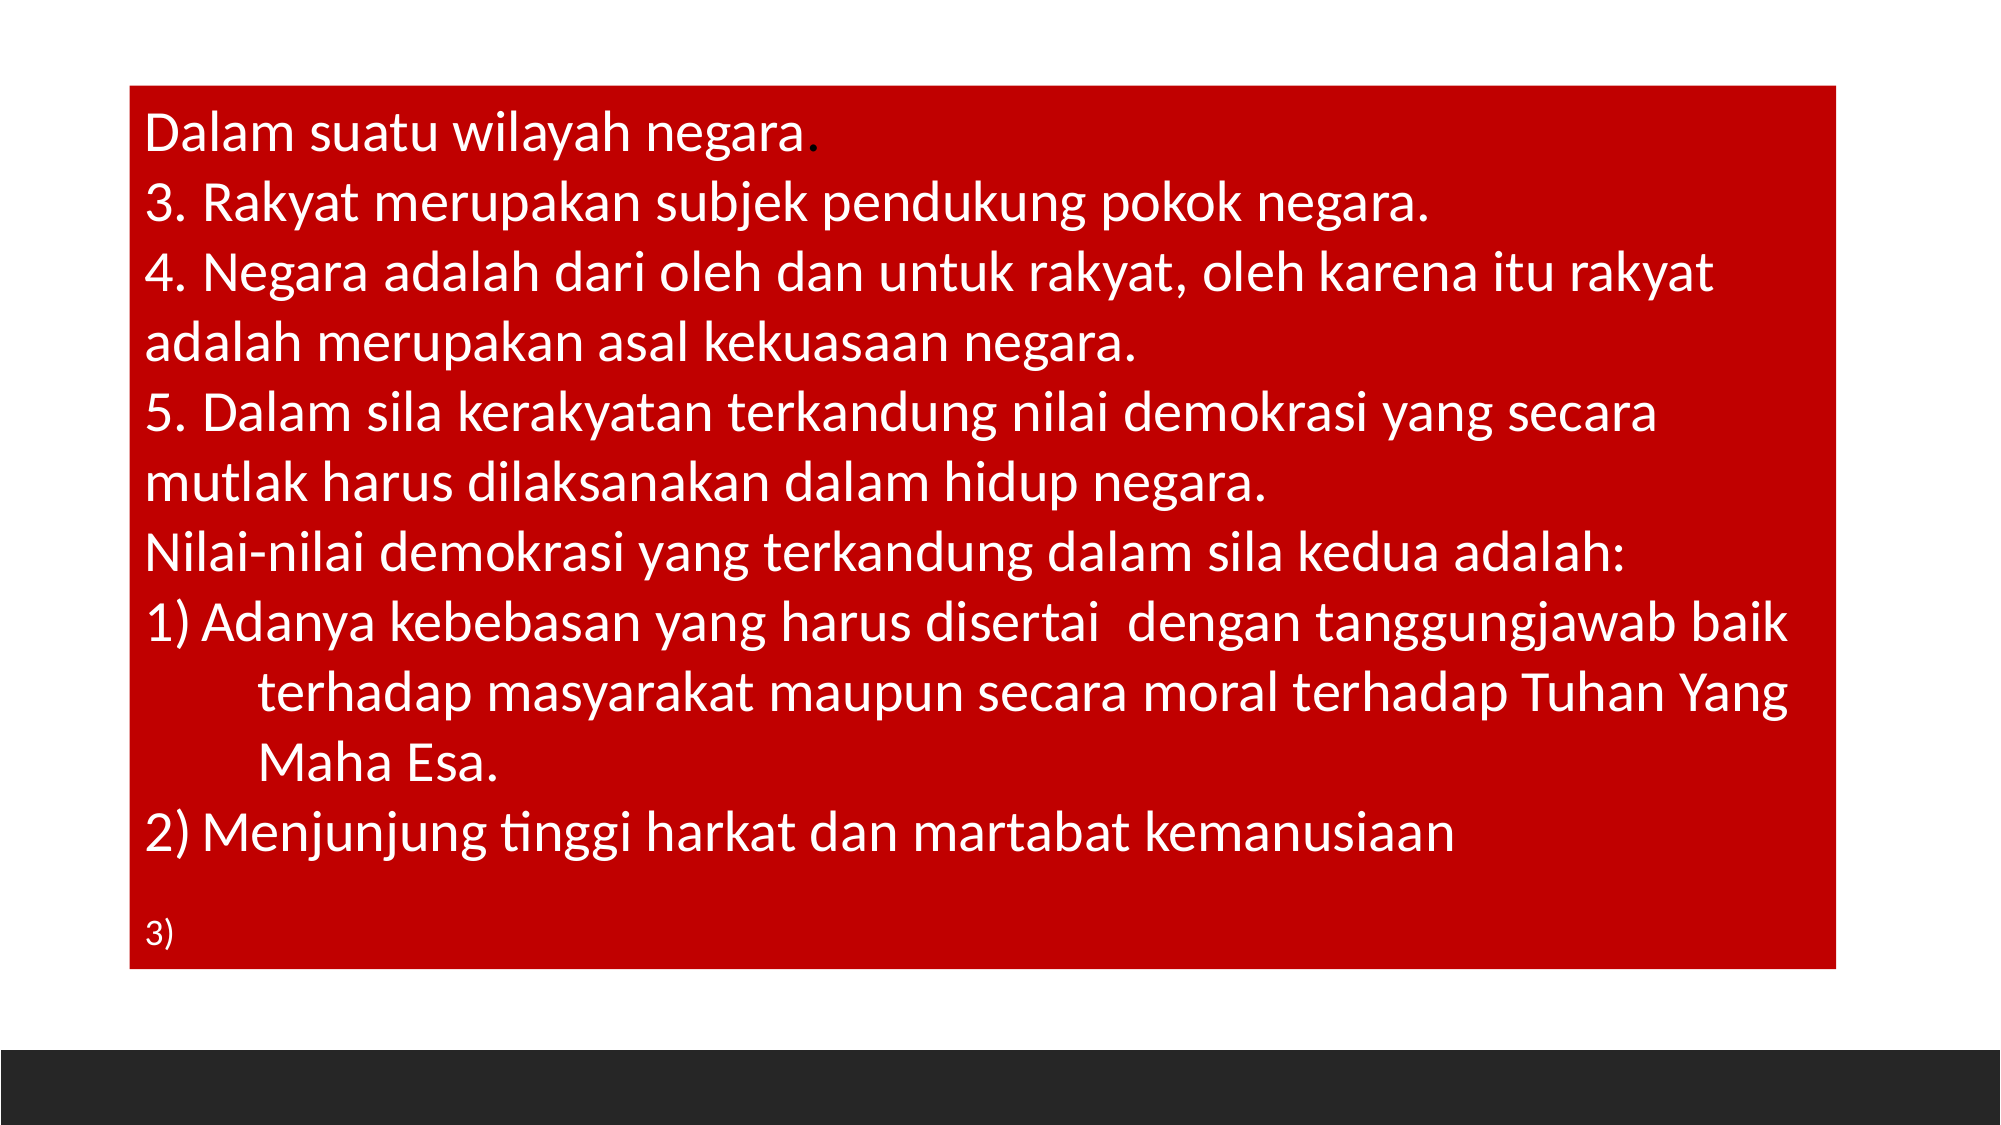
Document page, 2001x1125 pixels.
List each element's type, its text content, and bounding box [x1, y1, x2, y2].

text_box Dalam suatu wilayah negara. 3. Rakyat merupakan subjek pendukung pokok negara. 4. Negara adalah dari oleh dan untuk rakyat, oleh karena itu rakyat adalah merupakan asal kekuasaan negara. 5. Dalam sila kerakyatan terkandung nilai demokrasi yang secara mutlak harus dilaksanakan dalam hidup negara. Nilai-nilai demokrasi yang terkandung dalam sila kedua adalah: Adanya kebebasan yang harus disertai dengan tanggungjawab baik terhadap masyarakat maupun secara moral terhadap Tuhan Yang Maha Esa. Menjunjung tinggi harkat dan martabat kemanusiaan [129, 85, 1837, 970]
